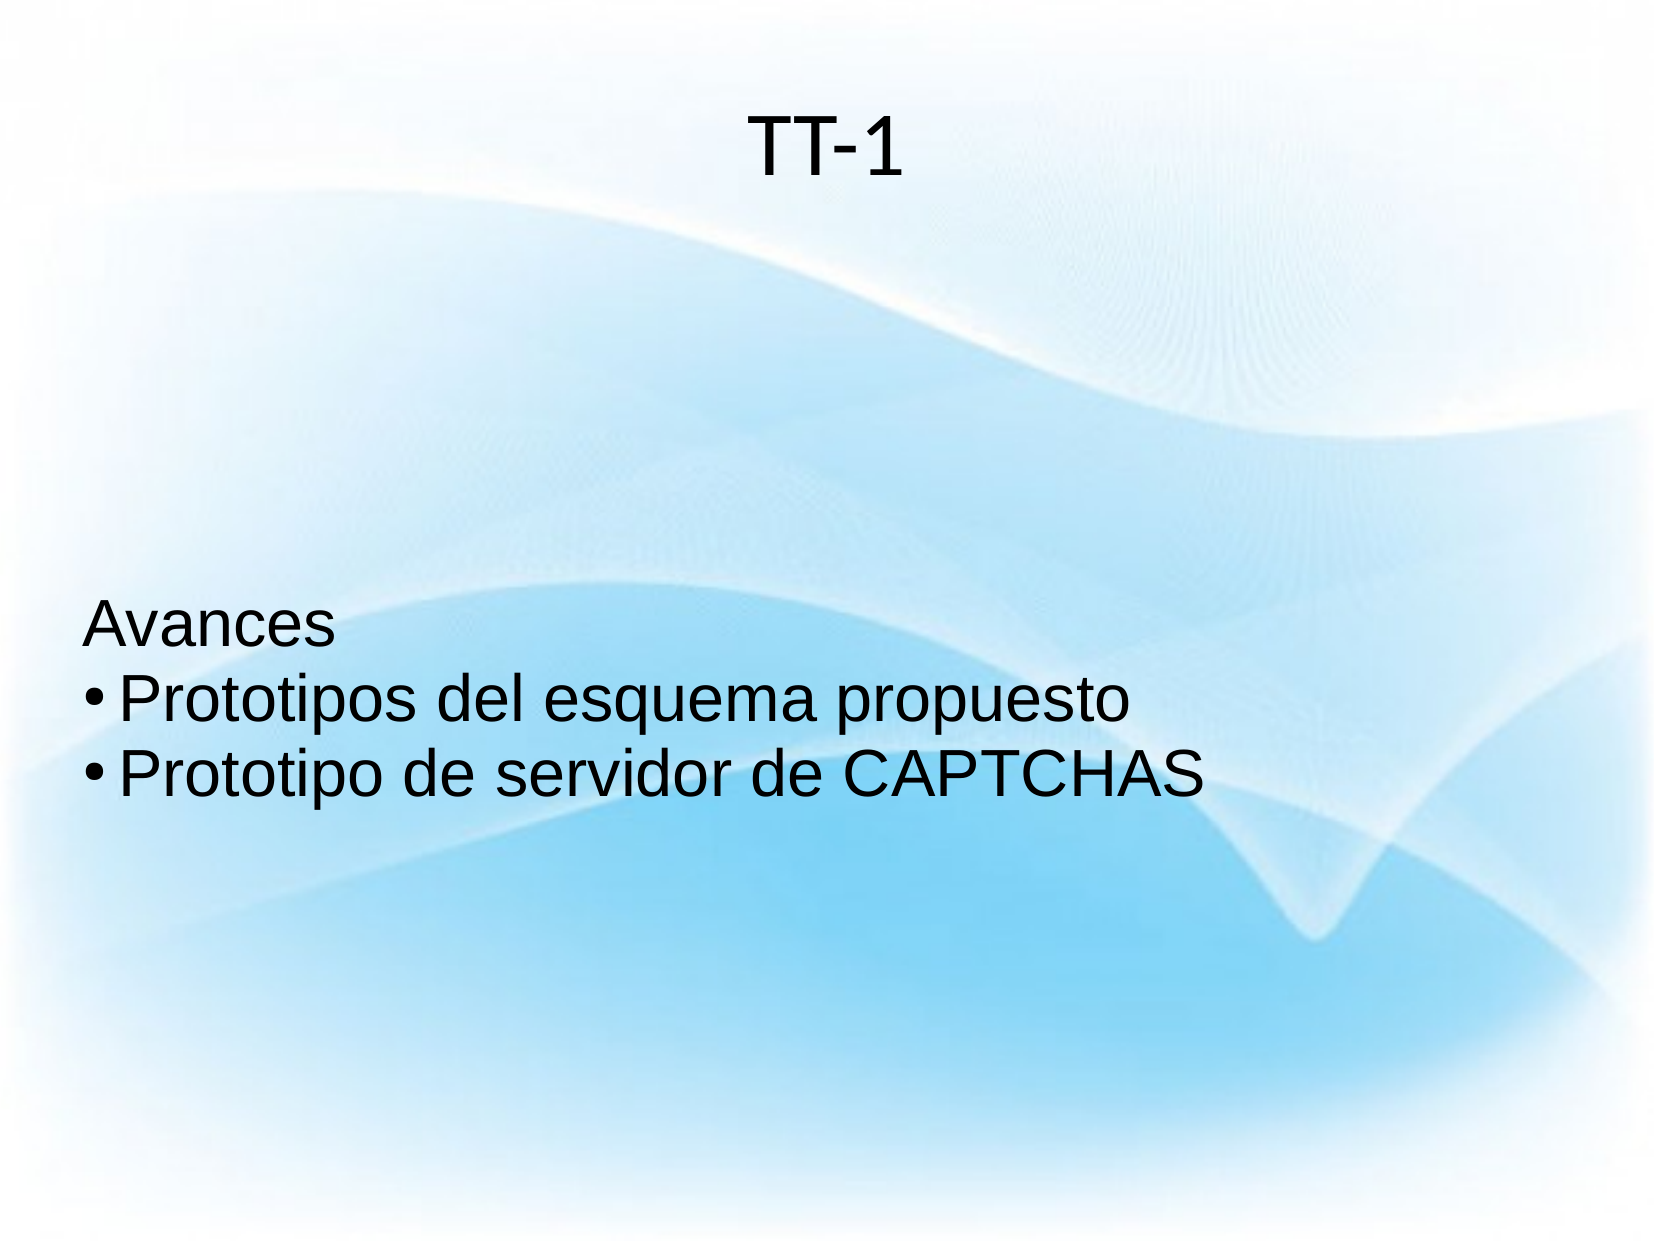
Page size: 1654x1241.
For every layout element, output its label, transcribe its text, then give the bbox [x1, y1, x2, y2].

picture [0, 0, 1654, 1241]
title TT-1 [82, 49, 1571, 257]
subtitle Avances Prototipos del esquema propuesto Prototipo de servidor de CAPTCHAS [82, 289, 1571, 1108]
